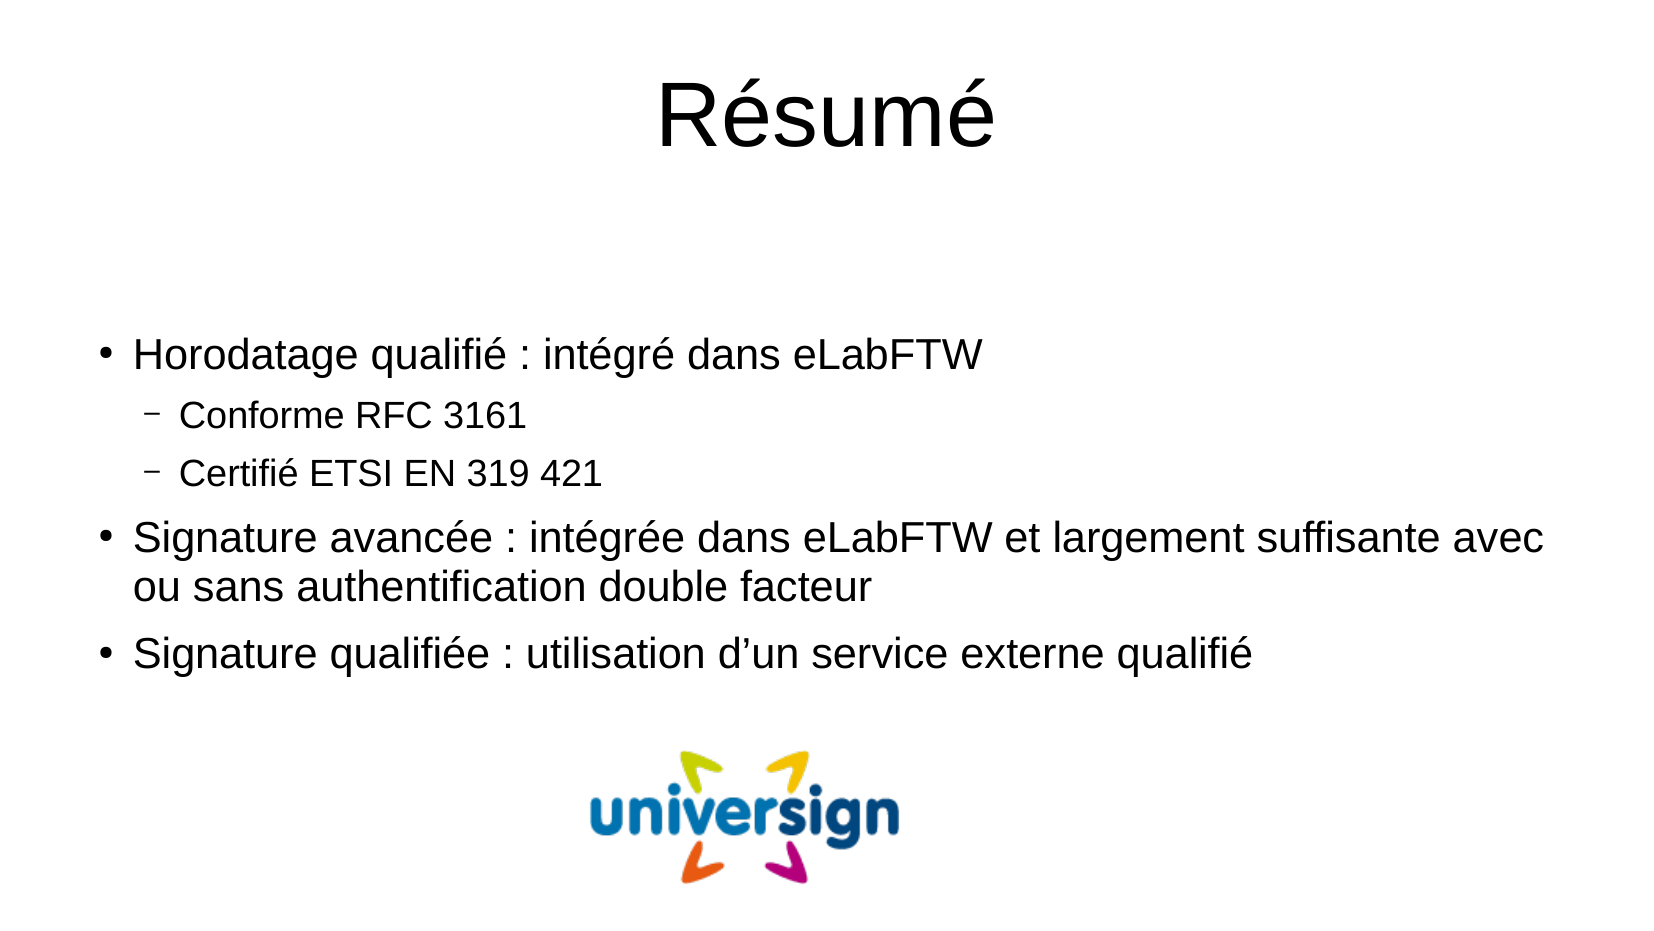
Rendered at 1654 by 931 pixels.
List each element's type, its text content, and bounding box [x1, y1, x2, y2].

title Résumé [82, 37, 1571, 193]
list Horodatage qualifié : intégré dans eLabFTW Conforme RFC 3161 Certifié ETSI EN 319 421 Signature avancée : intégrée dans eLabFTW et largement suffisante avec ou sans authentification double facteur Signature qualifiée : utilisation d’un service externe qualifié [86, 262, 1576, 683]
picture [587, 749, 901, 886]
